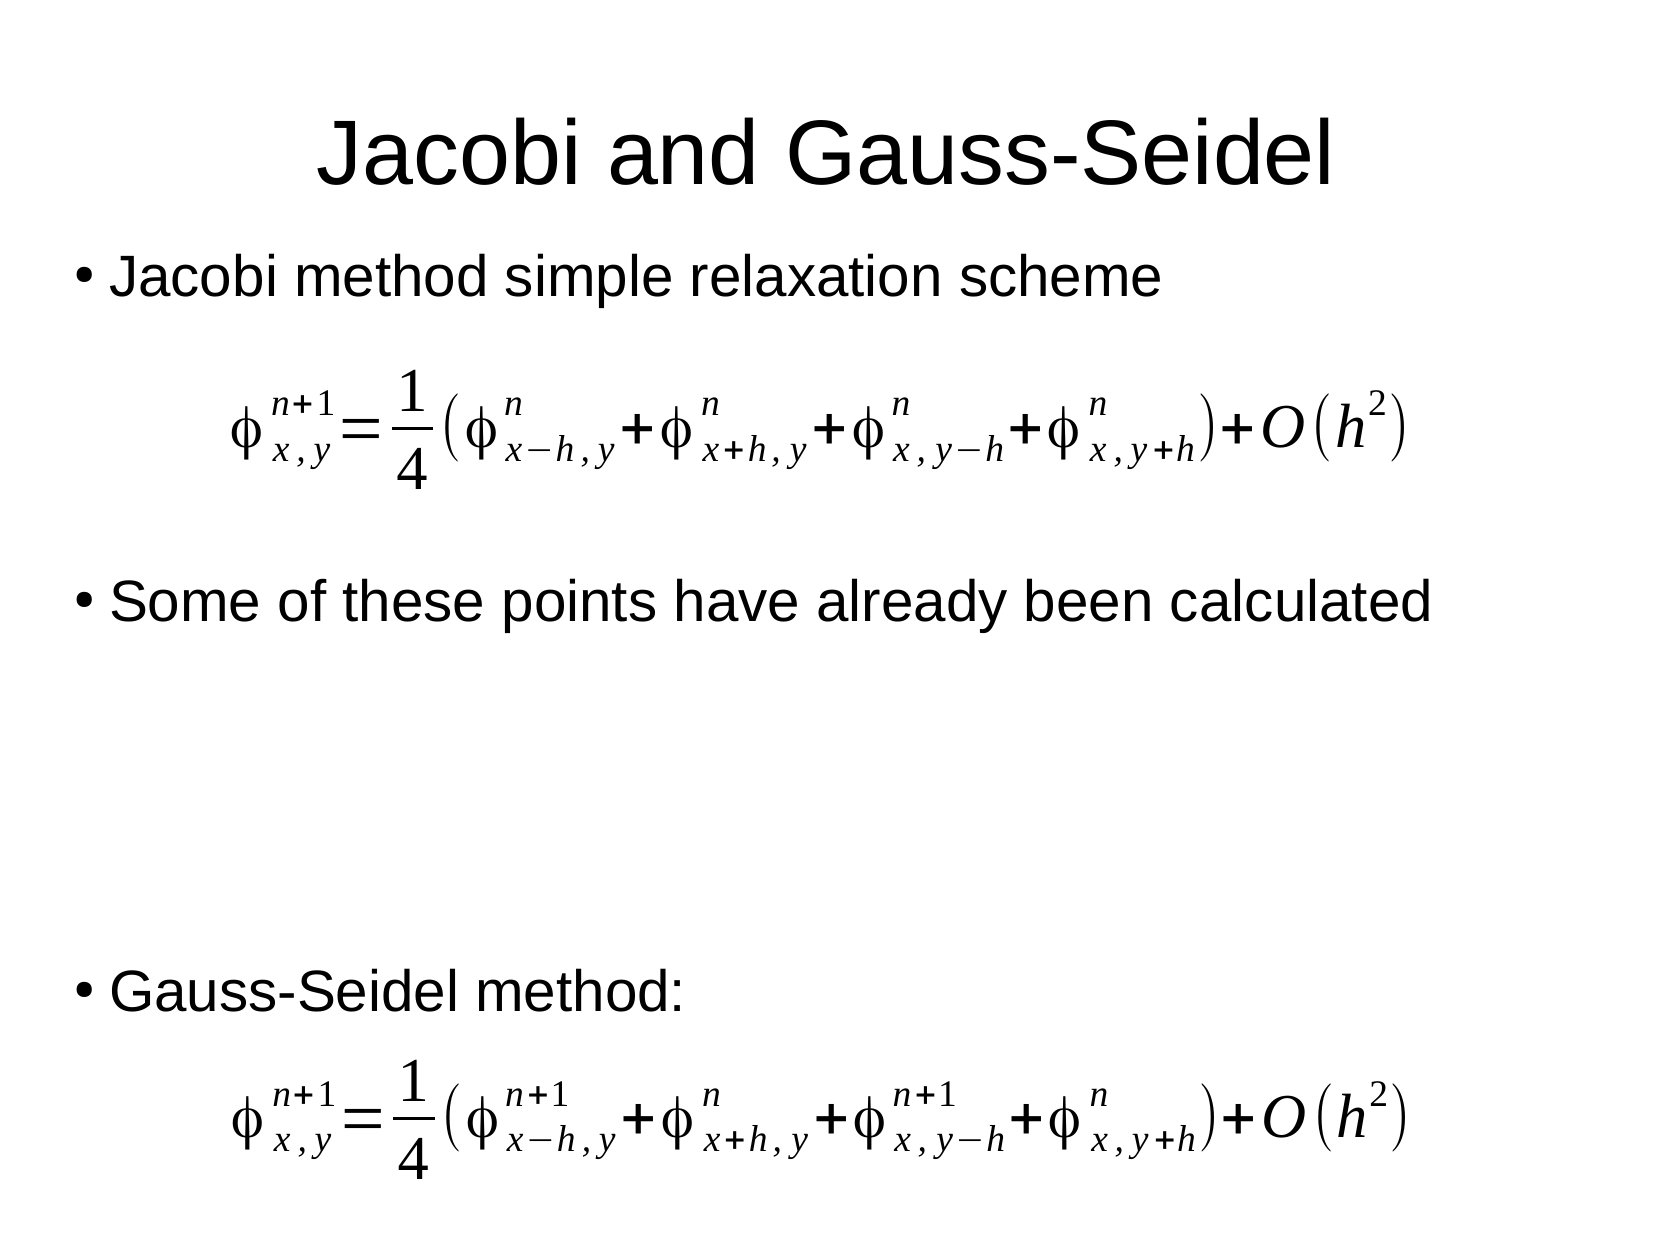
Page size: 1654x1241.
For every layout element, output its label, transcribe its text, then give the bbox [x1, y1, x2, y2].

chart [225, 1045, 1418, 1194]
title Jacobi and Gauss-Seidel [82, 49, 1571, 236]
chart [224, 354, 1417, 503]
text_box Jacobi method simple relaxation scheme Some of these points have already been calculated Gauss-Seidel method: [59, 236, 1595, 1097]
